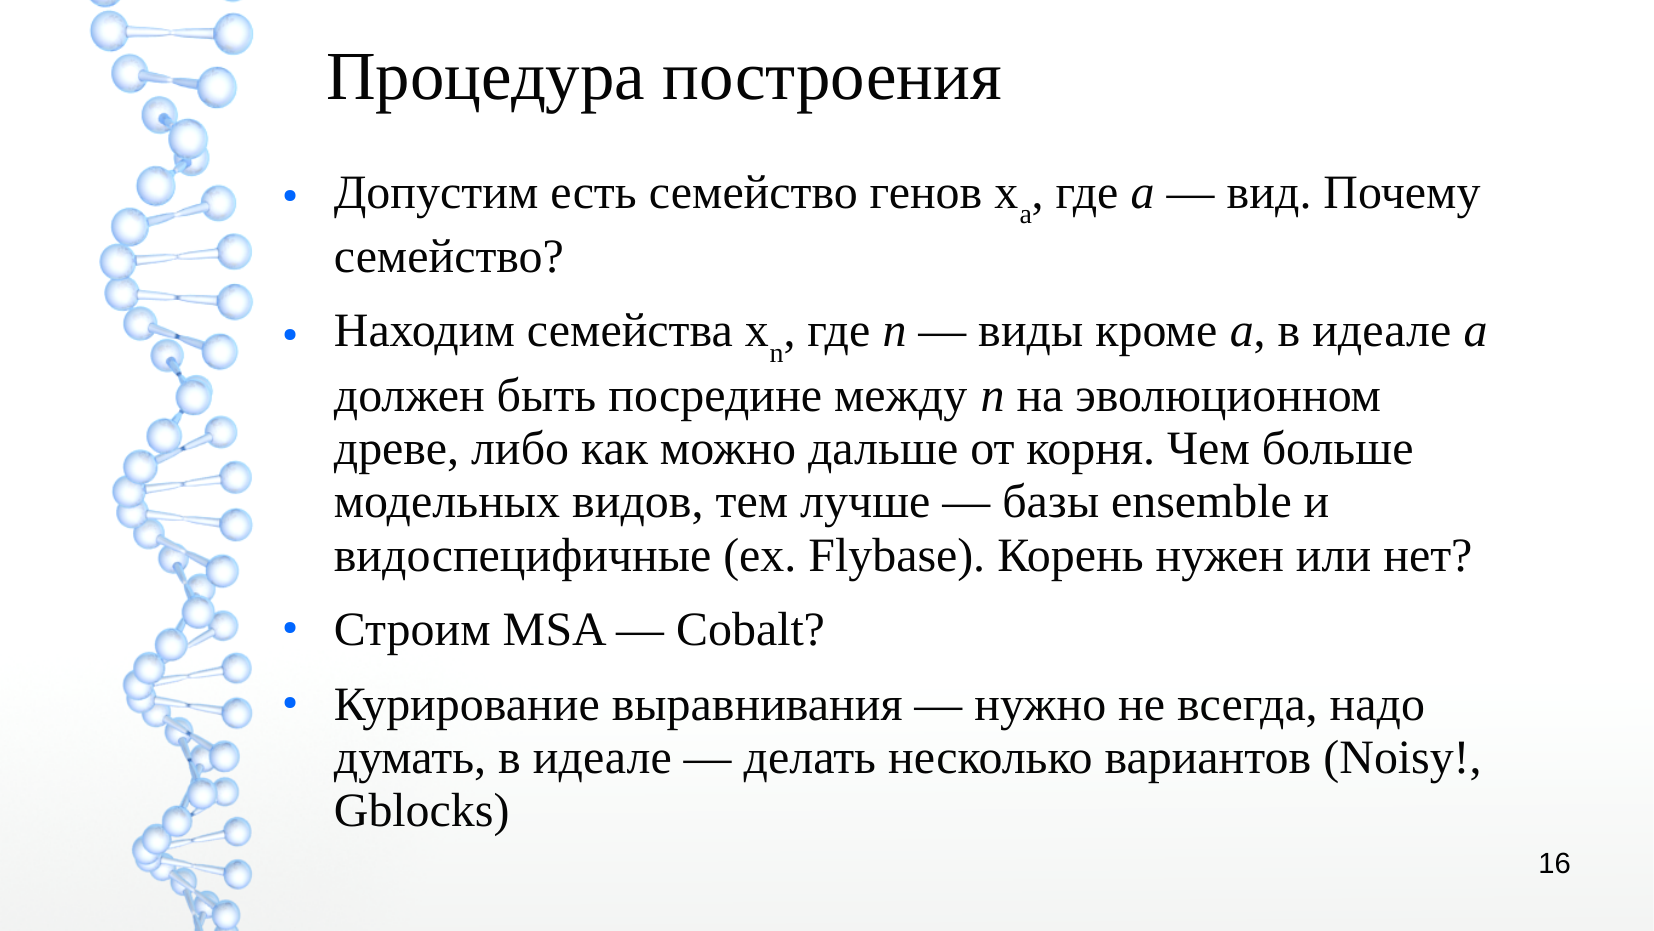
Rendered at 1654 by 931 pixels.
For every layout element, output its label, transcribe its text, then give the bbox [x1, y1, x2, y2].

picture [0, 0, 1654, 931]
title Процедура построения [0, 0, 1329, 154]
list Допустим есть семейство генов xa, где a — вид. Почему семейство? Находим семейства xn, где n — виды кроме a, в идеале a должен быть посредине между n на эволюционном древе, либо как можно дальше от корня. Чем больше модельных видов, тем лучше — базы ensemble и видоспецифичные (ex. Flybase). Корень нужен или нет? Строим MSA — Cobalt? Курирование выравнивания — нужно не всегда, надо думать, в идеале — делать несколько вариантов (Noisy!, Gblocks) [265, 165, 1489, 851]
